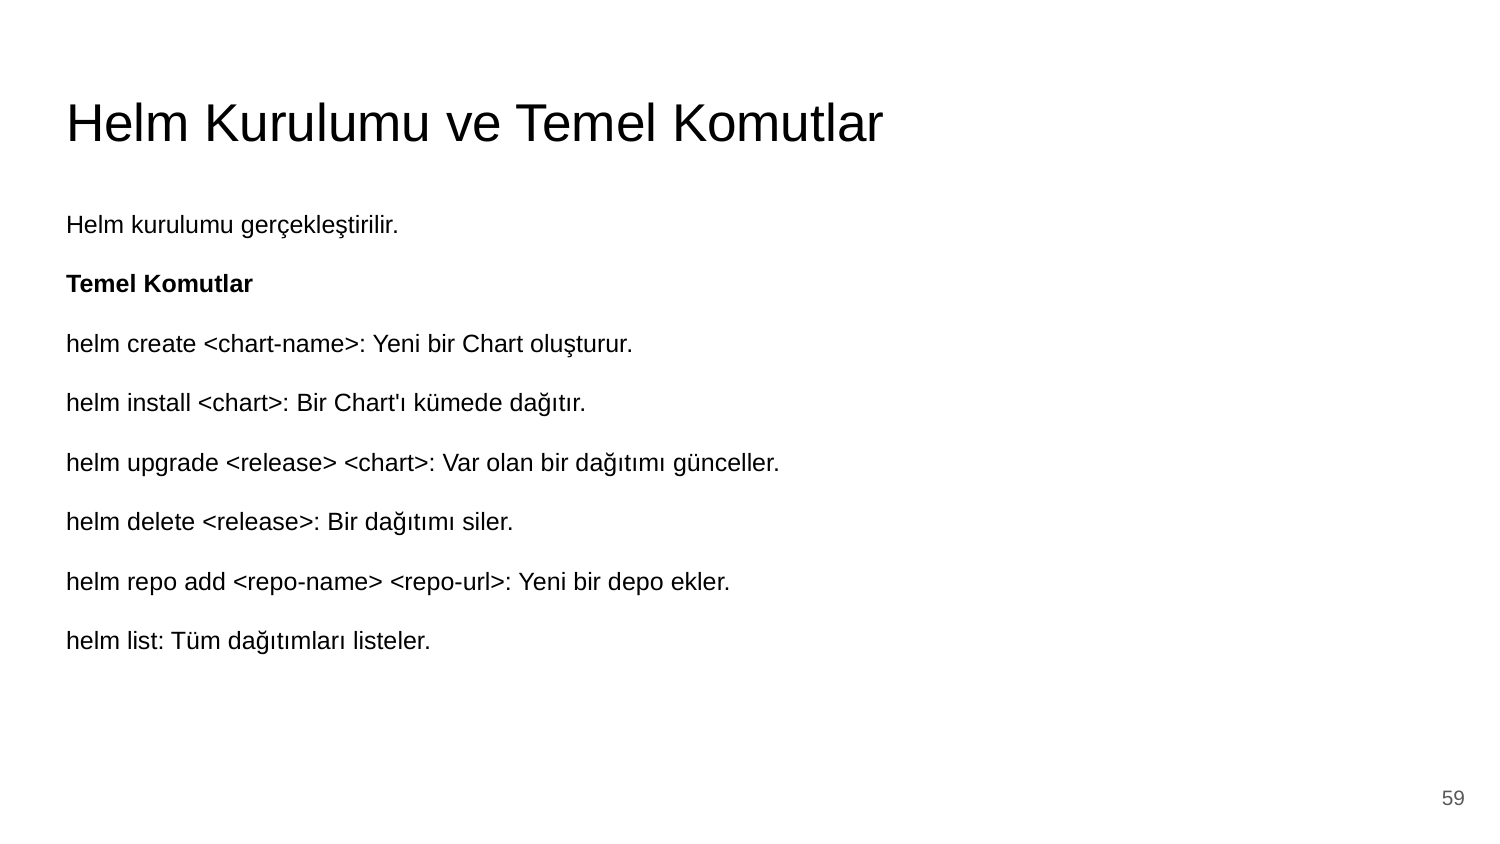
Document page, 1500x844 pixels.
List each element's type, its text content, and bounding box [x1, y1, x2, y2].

list Helm kurulumu gerçekleştirilir. Temel Komutlar helm create <chart-name>: Yeni bir Chart oluşturur. helm install <chart>: Bir Chart'ı kümede dağıtır. helm upgrade <release> <chart>: Var olan bir dağıtımı günceller. helm delete <release>: Bir dağıtımı siler. helm repo add <repo-name> <repo-url>: Yeni bir depo ekler. helm list: Tüm dağıtımları listeler. [51, 189, 1449, 750]
title Helm Kurulumu ve Temel Komutlar [51, 72, 1449, 167]
slide_number <number> [1389, 764, 1480, 830]
